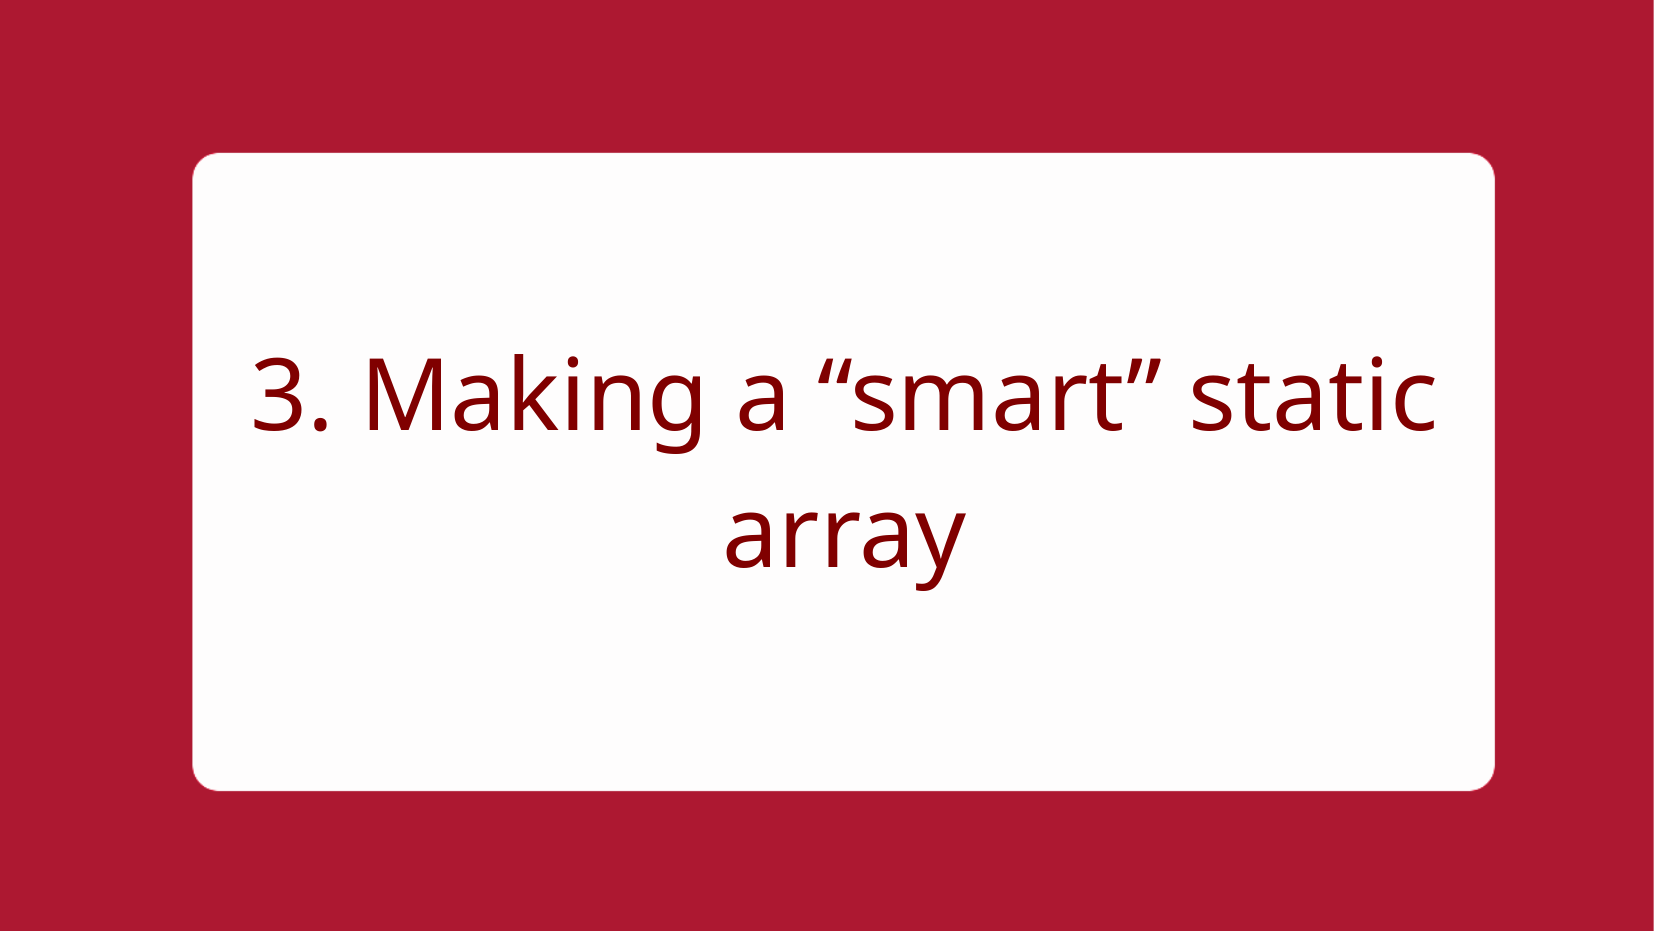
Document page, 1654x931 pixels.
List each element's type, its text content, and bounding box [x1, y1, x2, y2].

title 3. Making a “smart” static array [201, 380, 1488, 540]
picture [0, 0, 1654, 931]
